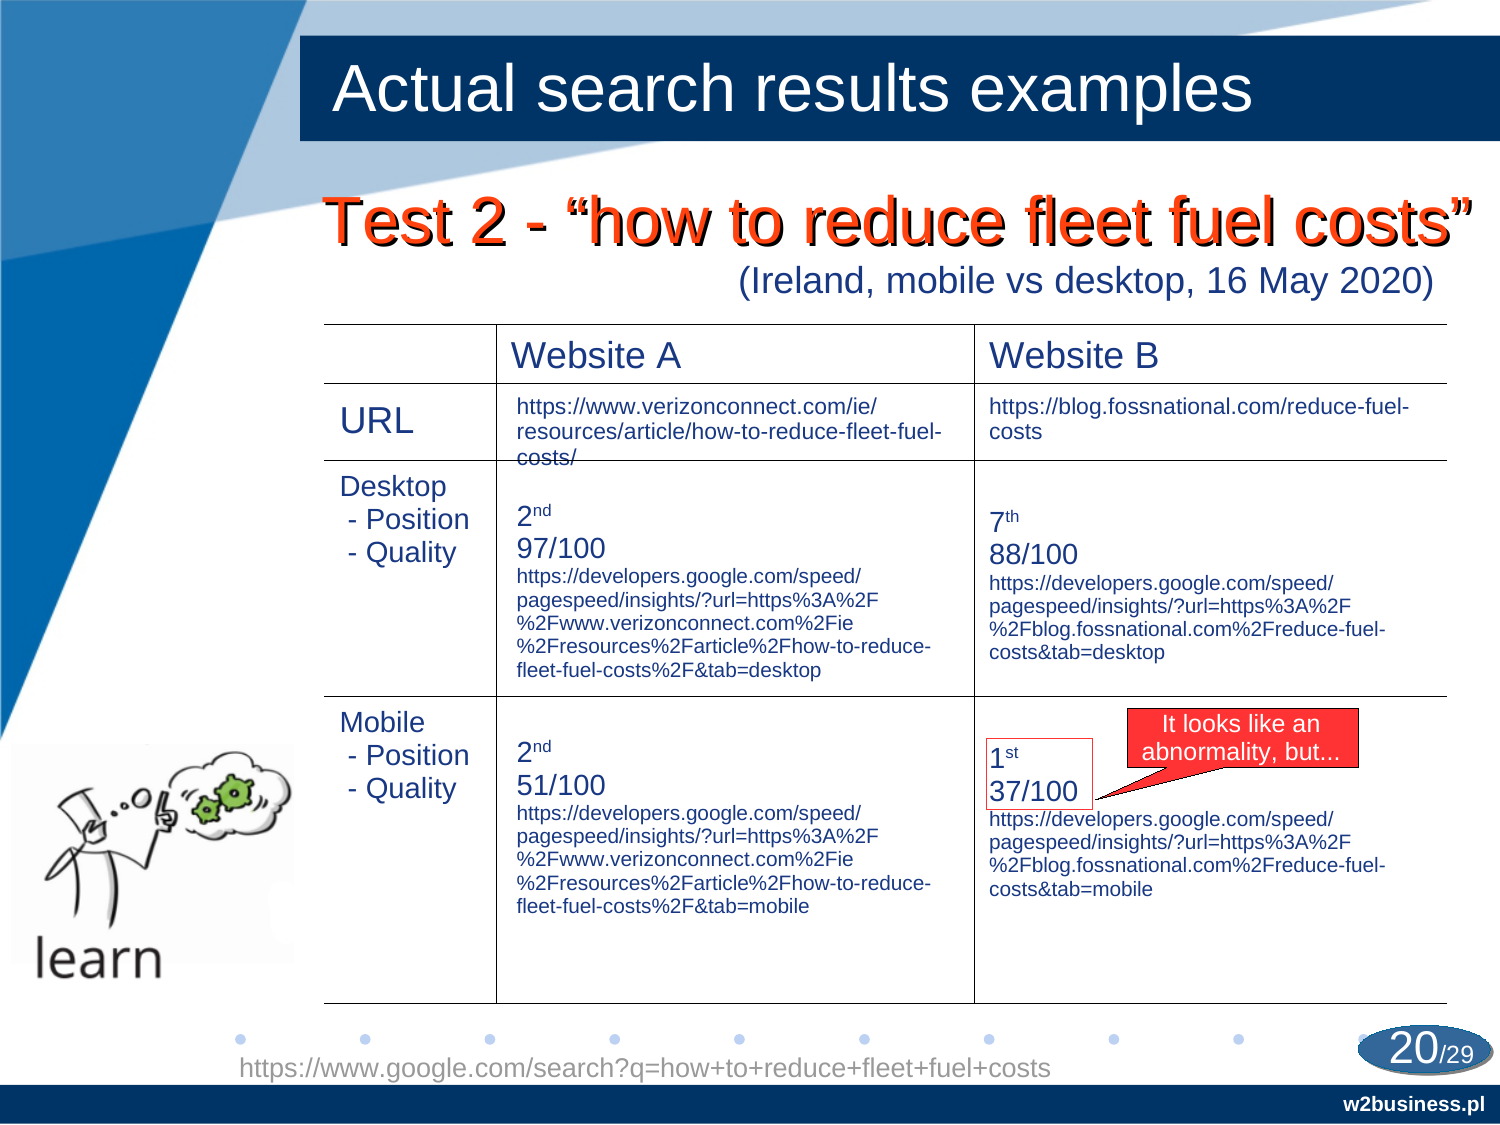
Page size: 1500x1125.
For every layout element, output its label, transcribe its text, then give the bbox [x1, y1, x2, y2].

text_box It looks like an abnormality, but... [1106, 702, 1376, 802]
list Test 2 - “how to reduce fleet fuel costs” [497, 384, 974, 391]
text_box https://www.verizonconnect.com/ie/resources/article/how-to-reduce-fleet-fuel-costs/ [501, 385, 974, 453]
text_box 1st 37/100 https://developers.google.com/speed/pagespeed/insights/?url=https%3A%2F%2Fblog.fossnational.com%2Freduce-fuel-costs&tab=mobile [974, 734, 1447, 908]
list Test 2 - “how to reduce fleet fuel costs” [206, 175, 1489, 402]
text_box 2nd 51/100 https://developers.google.com/speed/pagespeed/insights/?url=https%3A%2F%2Fwww.verizonconnect.com%2Fie%2Fresources%2Farticle%2Fhow-to-reduce-fleet-fuel-costs%2F&tab=mobile [501, 728, 975, 958]
text_box URL [324, 391, 502, 449]
text_box 7th 88/100 https://developers.google.com/speed/pagespeed/insights/?url=https%3A%2F%2Fblog.fossnational.com%2Freduce-fuel-costs&tab=desktop [974, 498, 1447, 672]
text_box Desktop - Position - Quality [324, 462, 502, 576]
text_box https://www.google.com/search?q=how+to+reduce+fleet+fuel+costs [224, 1045, 1465, 1105]
text_box Website B [974, 326, 1412, 384]
text_box (Ireland, mobile vs desktop, 16 May 2020) [738, 259, 1477, 344]
text_box Website A [497, 326, 974, 384]
text_box Mobile - Position - Quality [324, 699, 502, 813]
text_box [1095, 795, 1106, 800]
text_box https://blog.fossnational.com/reduce-fuel-costs [974, 386, 1447, 453]
text_box 2nd 97/100 https://developers.google.com/speed/pagespeed/insights/?url=https%3A%2F%2Fwww.verizonconnect.com%2Fie%2Fresources%2Farticle%2Fhow-to-reduce-fleet-fuel-costs%2F&tab=desktop [501, 492, 975, 722]
picture [0, 0, 1500, 987]
title Actual search results examples [300, 35, 1500, 142]
